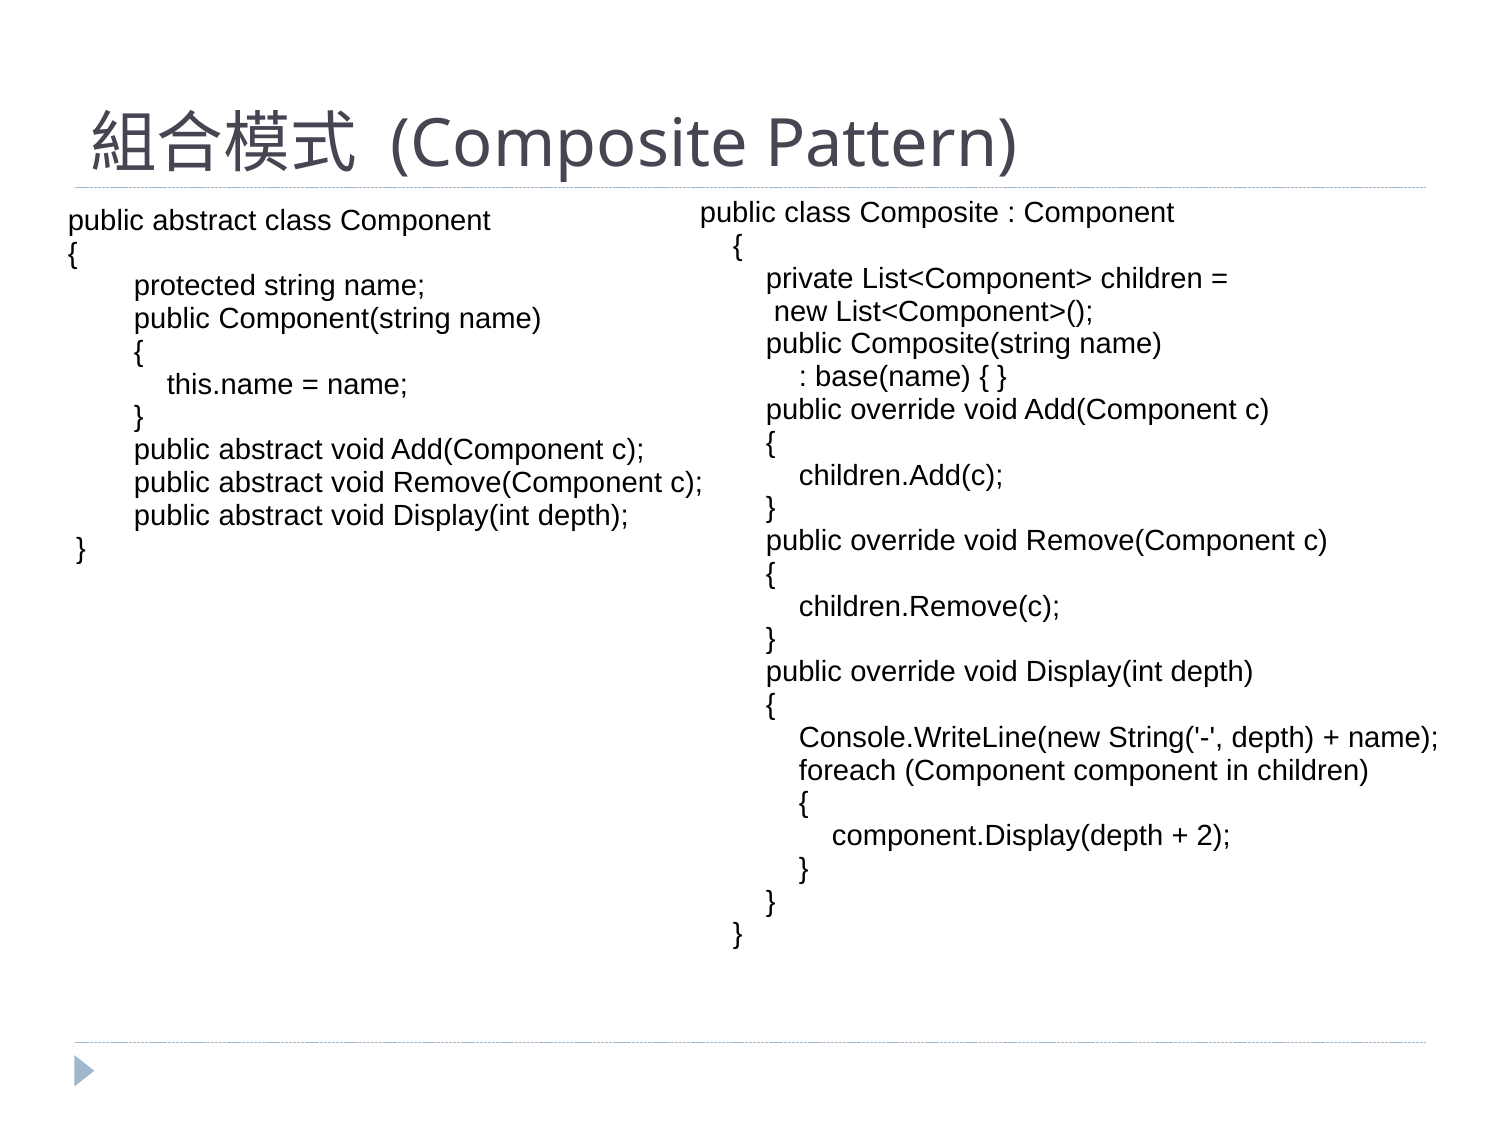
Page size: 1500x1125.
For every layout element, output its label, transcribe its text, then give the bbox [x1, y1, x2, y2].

text_box public abstract class Component { protected string name; public Component(string name) { this.name = name; } public abstract void Add(Component c); public abstract void Remove(Component c); public abstract void Display(int depth); } [53, 196, 685, 981]
text_box public class Composite : Component { private List<Component> children = new List<Component>(); public Composite(string name) : base(name) { } public override void Add(Component c) { children.Add(c); } public override void Remove(Component c) { children.Remove(c); } public override void Display(int depth) { Console.WriteLine(new String('-', depth) + name); foreach (Component component in children) { component.Display(depth + 2); } } } [685, 188, 1489, 1028]
title 組合模式 (Composite Pattern) [75, 25, 1426, 188]
